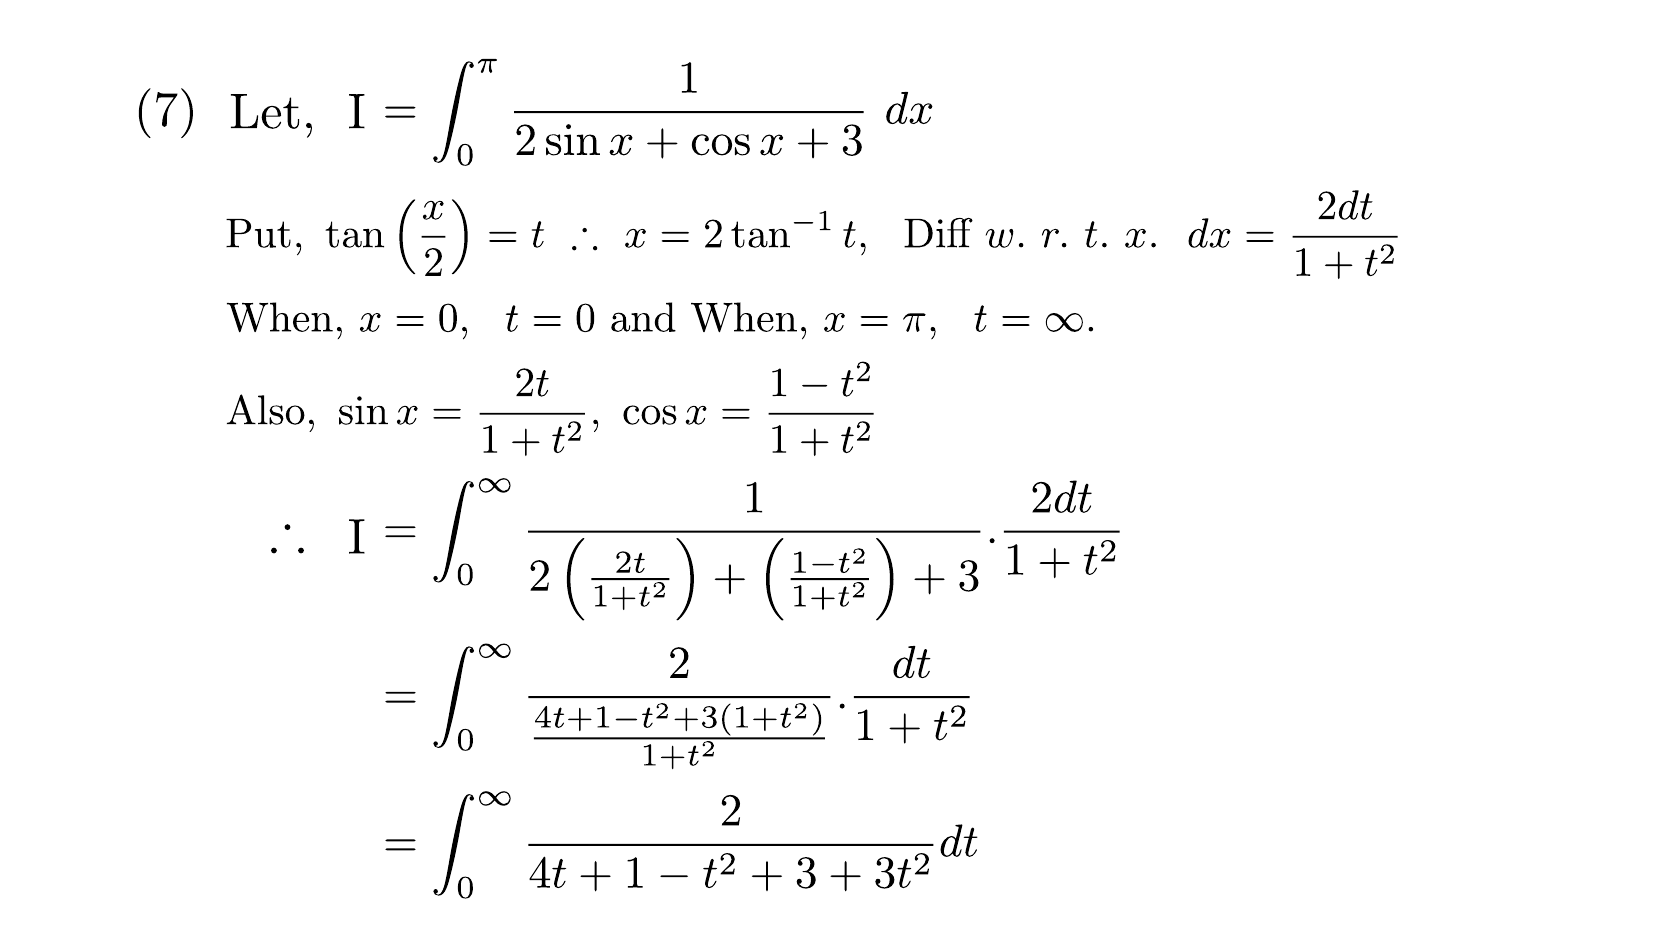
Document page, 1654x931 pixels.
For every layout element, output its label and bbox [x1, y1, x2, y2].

text_box [349, 94, 365, 129]
subtitle [59, 35, 1607, 898]
text_box [226, 190, 1398, 280]
text_box [384, 791, 978, 899]
text_box [349, 519, 365, 554]
text_box [226, 302, 1094, 340]
text_box [230, 94, 312, 138]
text_box [384, 643, 970, 770]
text_box [384, 478, 1120, 621]
text_box [226, 361, 874, 457]
text_box [384, 58, 933, 166]
text_box [271, 524, 304, 554]
text_box [136, 88, 193, 139]
